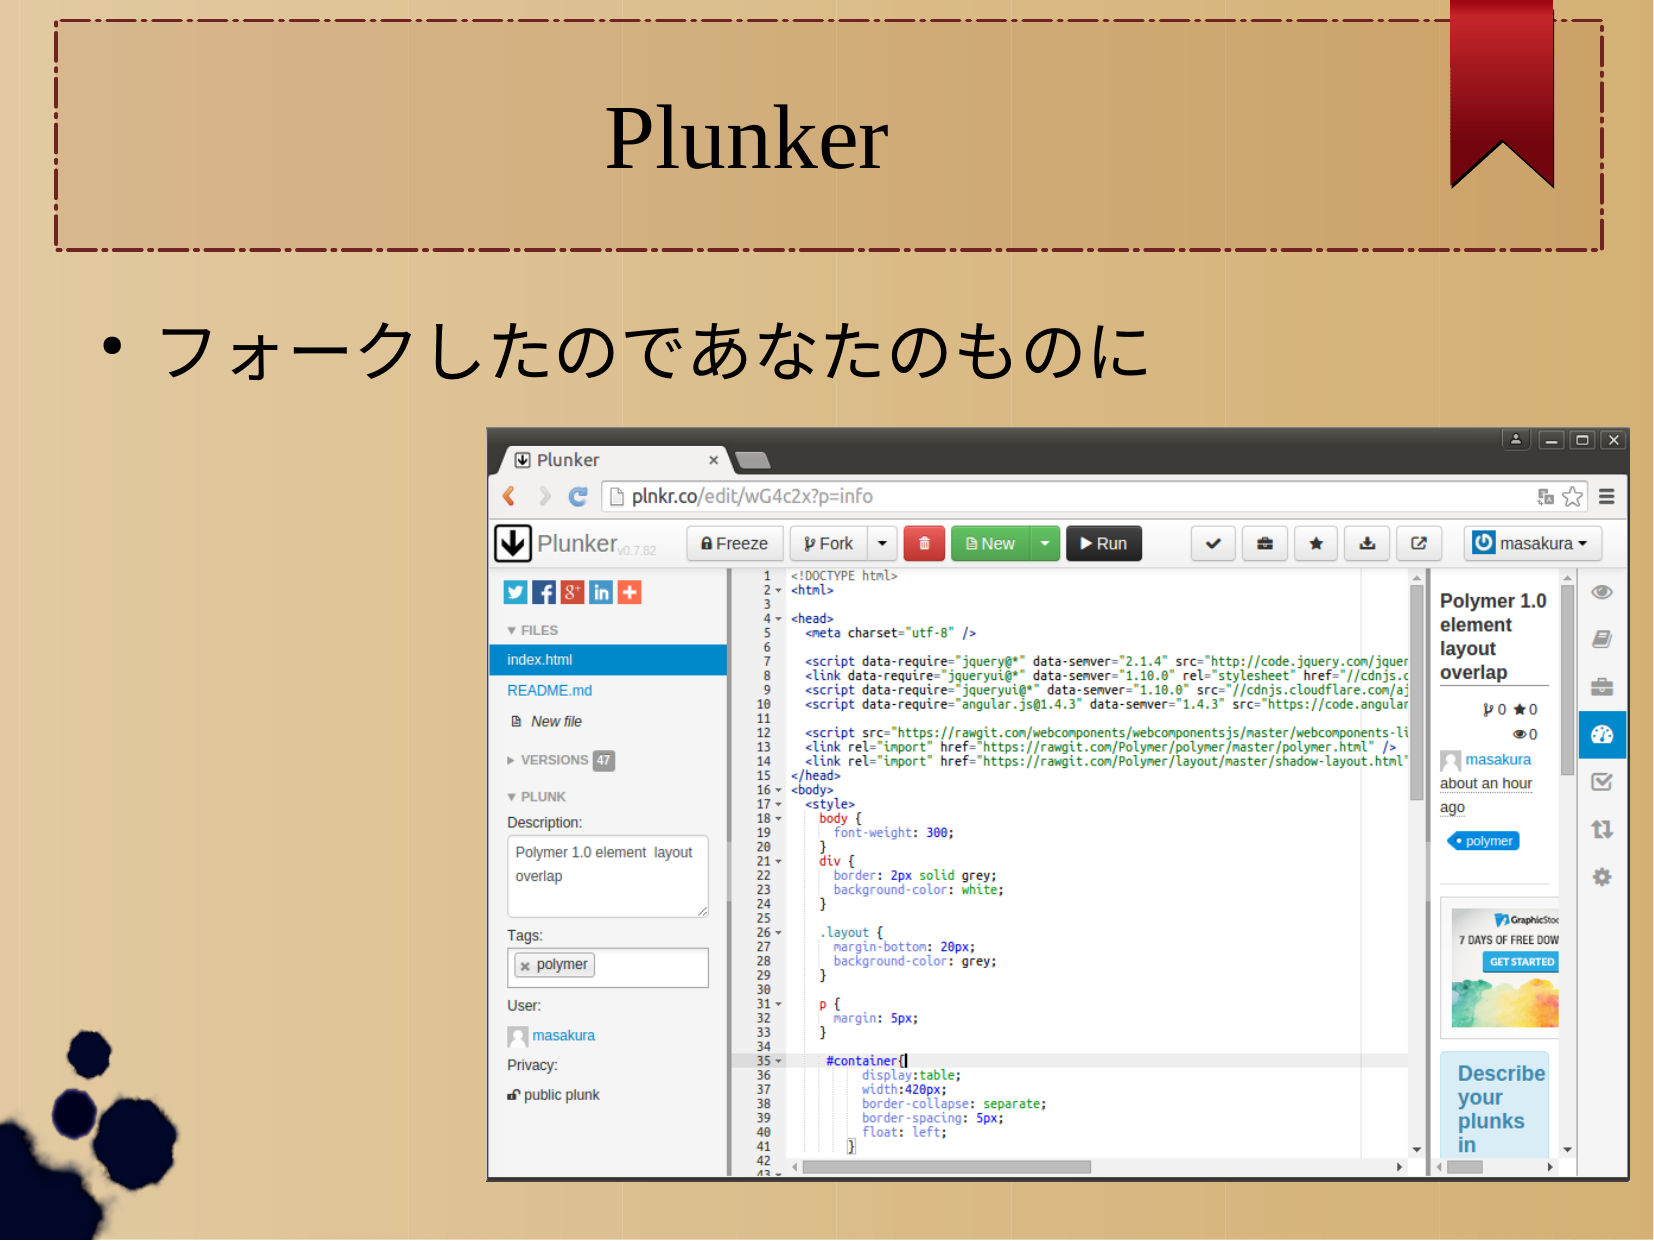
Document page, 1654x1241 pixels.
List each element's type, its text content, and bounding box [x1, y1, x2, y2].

picture [486, 427, 1630, 1182]
title Plunker [82, 47, 1412, 229]
list フォークしたのであなたのものに [82, 299, 1571, 1019]
